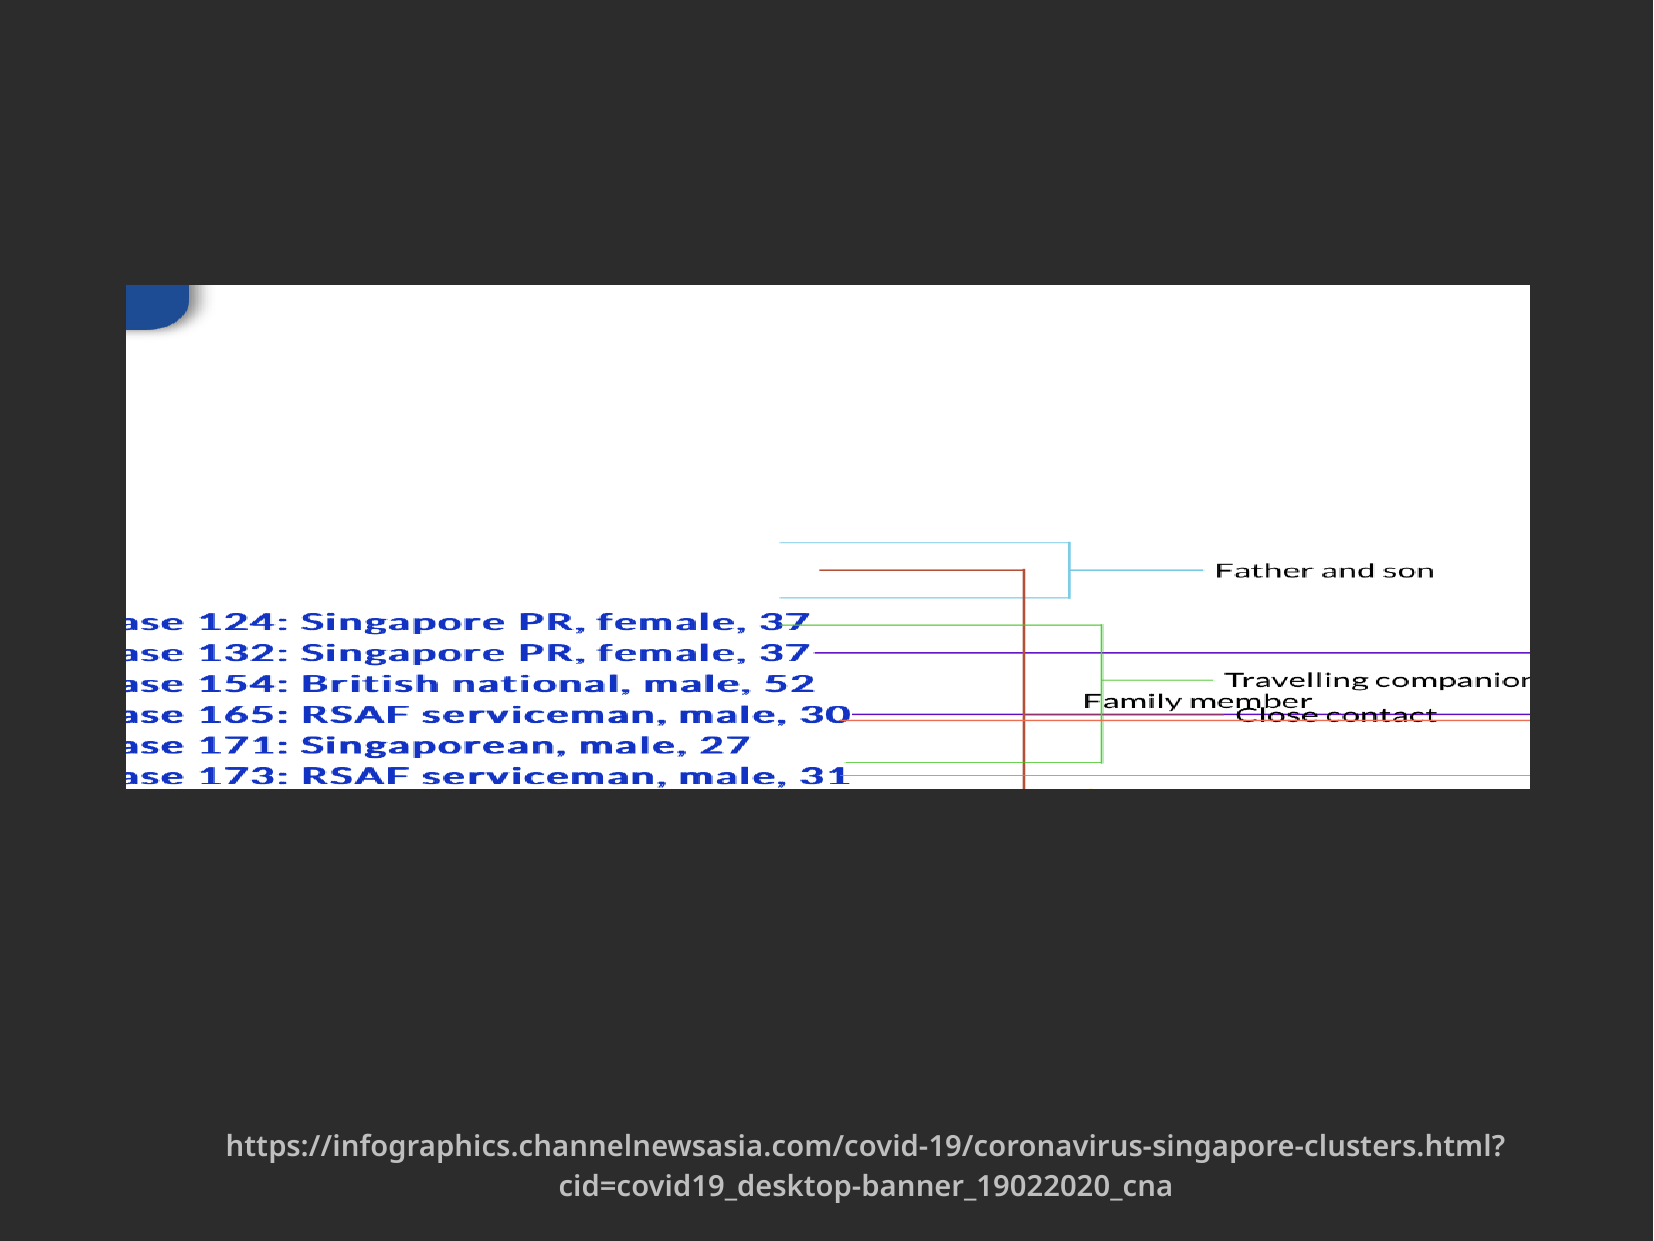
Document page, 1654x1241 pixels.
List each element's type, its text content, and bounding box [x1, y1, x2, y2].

list https://infographics.channelnewsasia.com/covid-19/coronavirus-singapore-clusters.html?cid=covid19_desktop-banner_19022020_cna [63, 1125, 1599, 1216]
picture [126, 285, 1531, 789]
